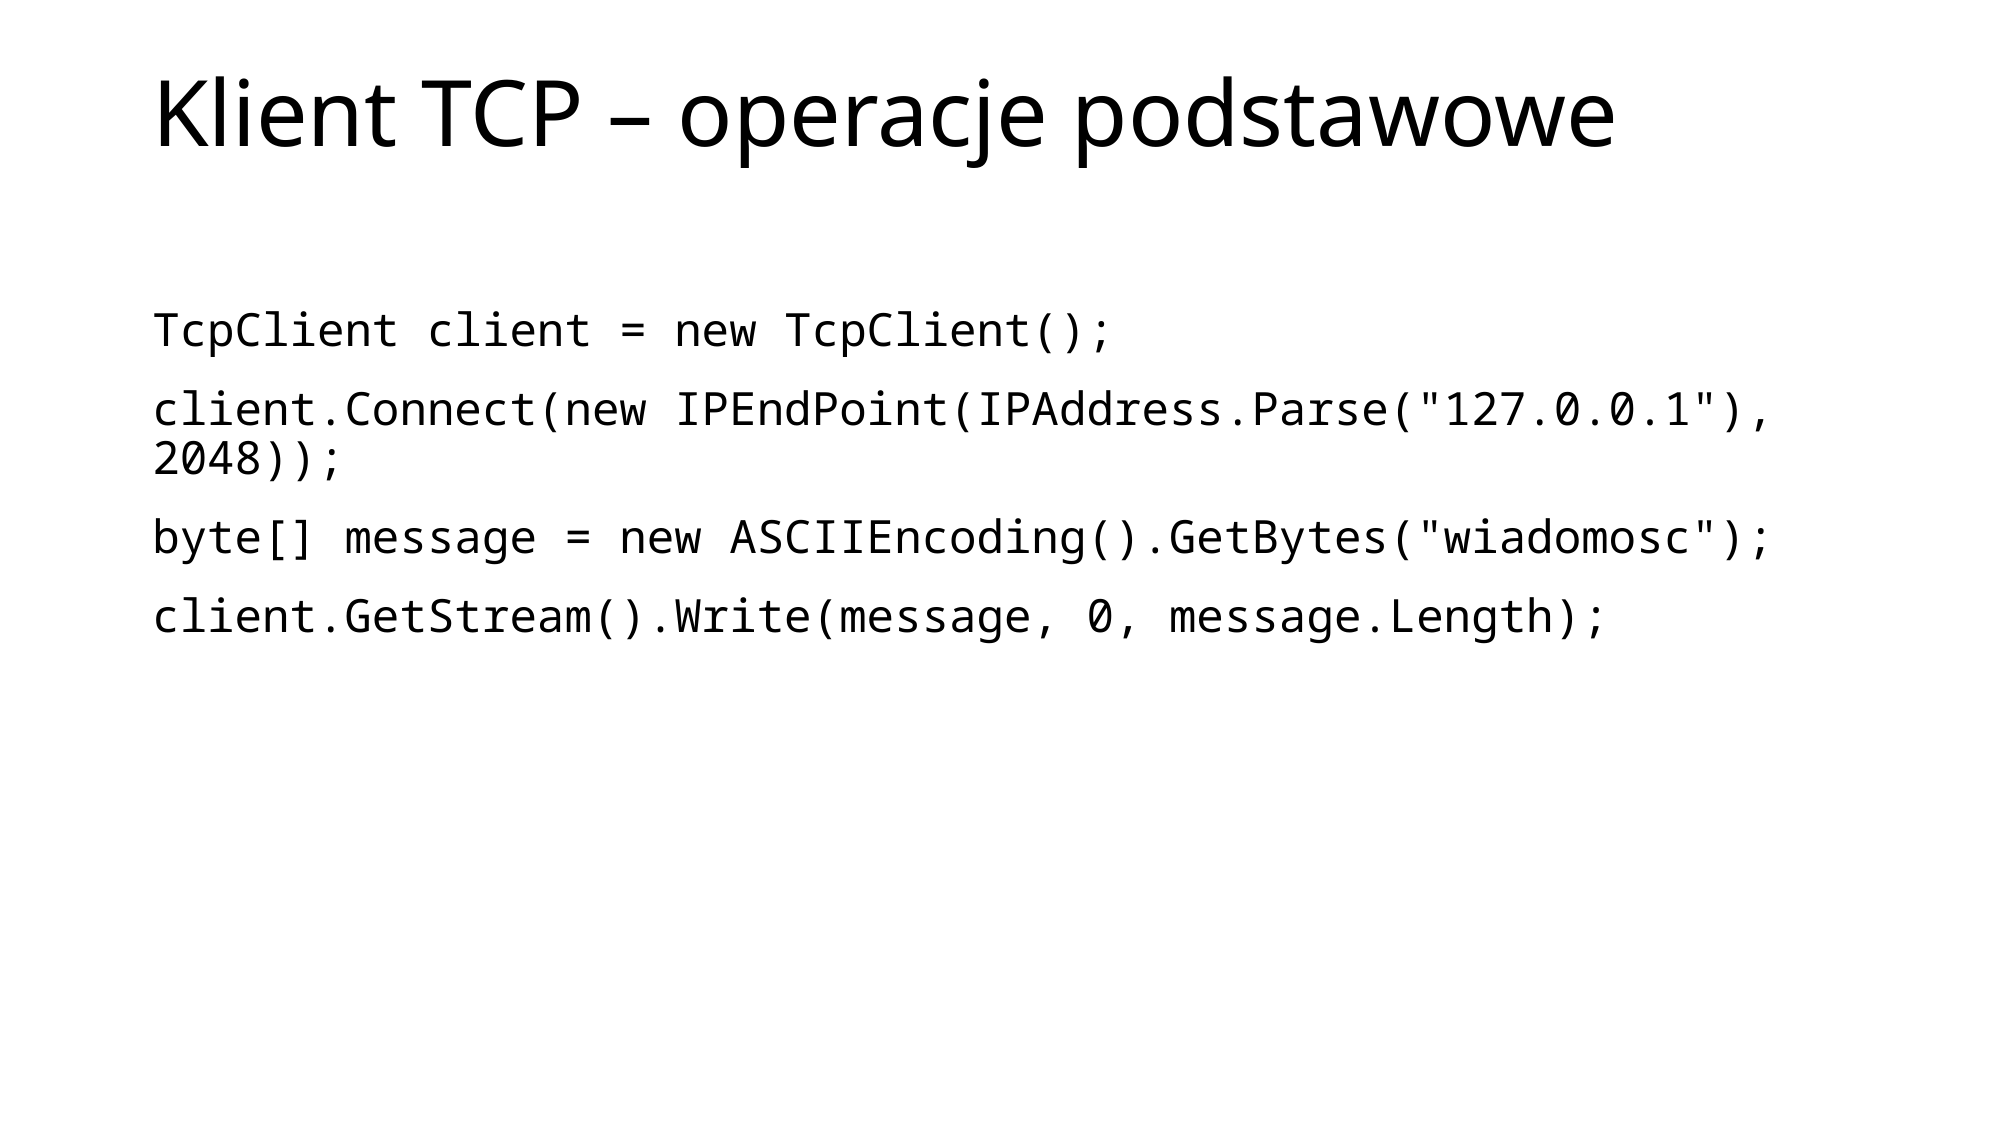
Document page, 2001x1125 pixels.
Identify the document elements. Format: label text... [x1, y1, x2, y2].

list TcpClient client = new TcpClient(); client.Connect(new IPEndPoint(IPAddress.Parse("127.0.0.1"), 2048)); byte[] message = new ASCIIEncoding().GetBytes("wiadomosc"); client.GetStream().Write(message, 0, message.Length); [137, 299, 1863, 1014]
title Klient TCP – operacje podstawowe [137, 59, 1863, 278]
